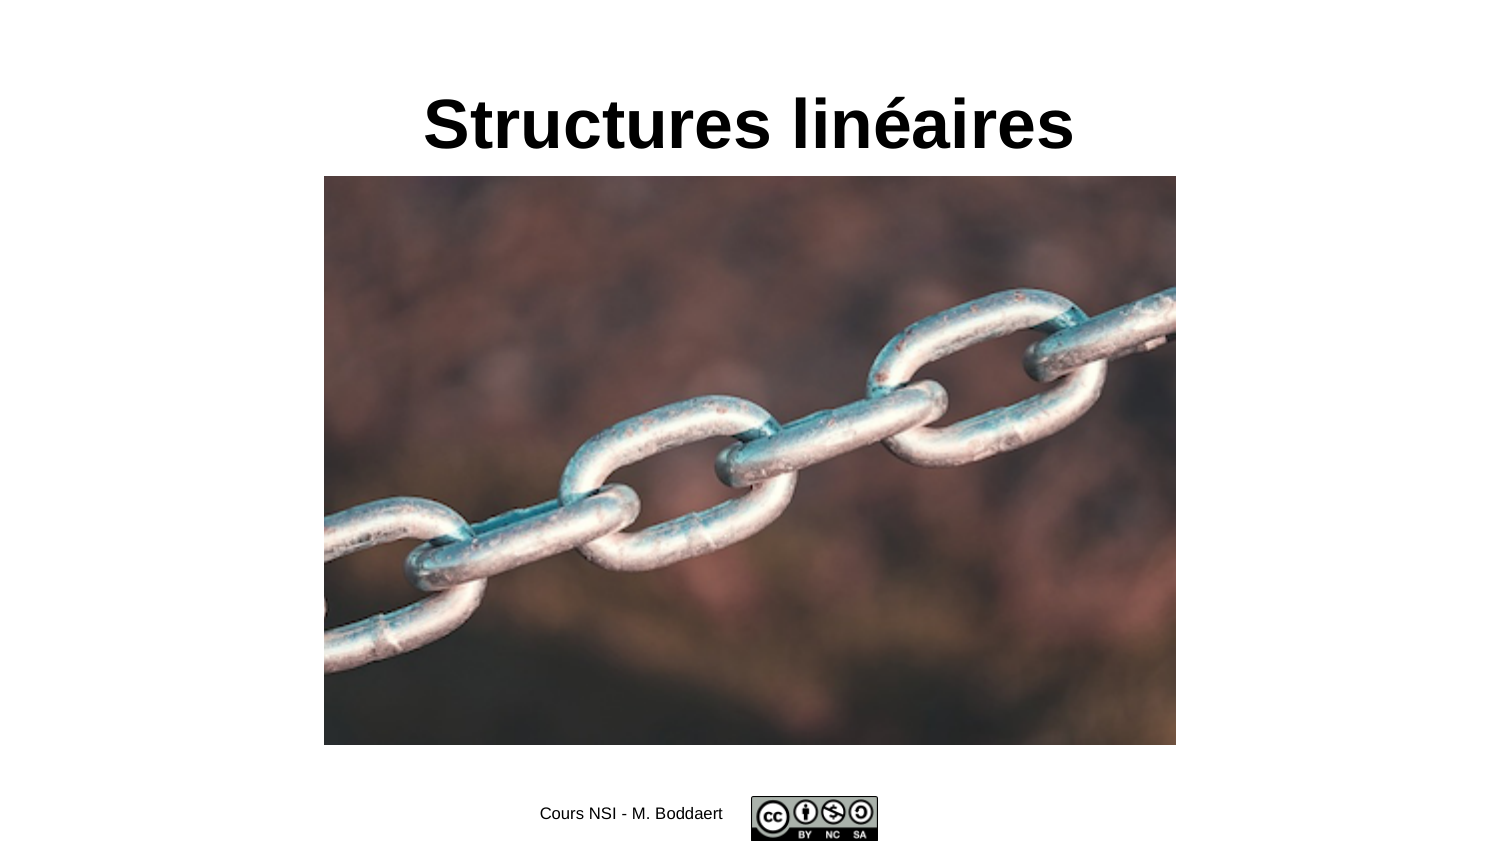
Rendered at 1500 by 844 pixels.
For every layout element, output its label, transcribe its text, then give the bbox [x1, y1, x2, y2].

picture [751, 796, 878, 841]
title Structures linéaires [51, 63, 1449, 178]
picture [324, 176, 1176, 745]
